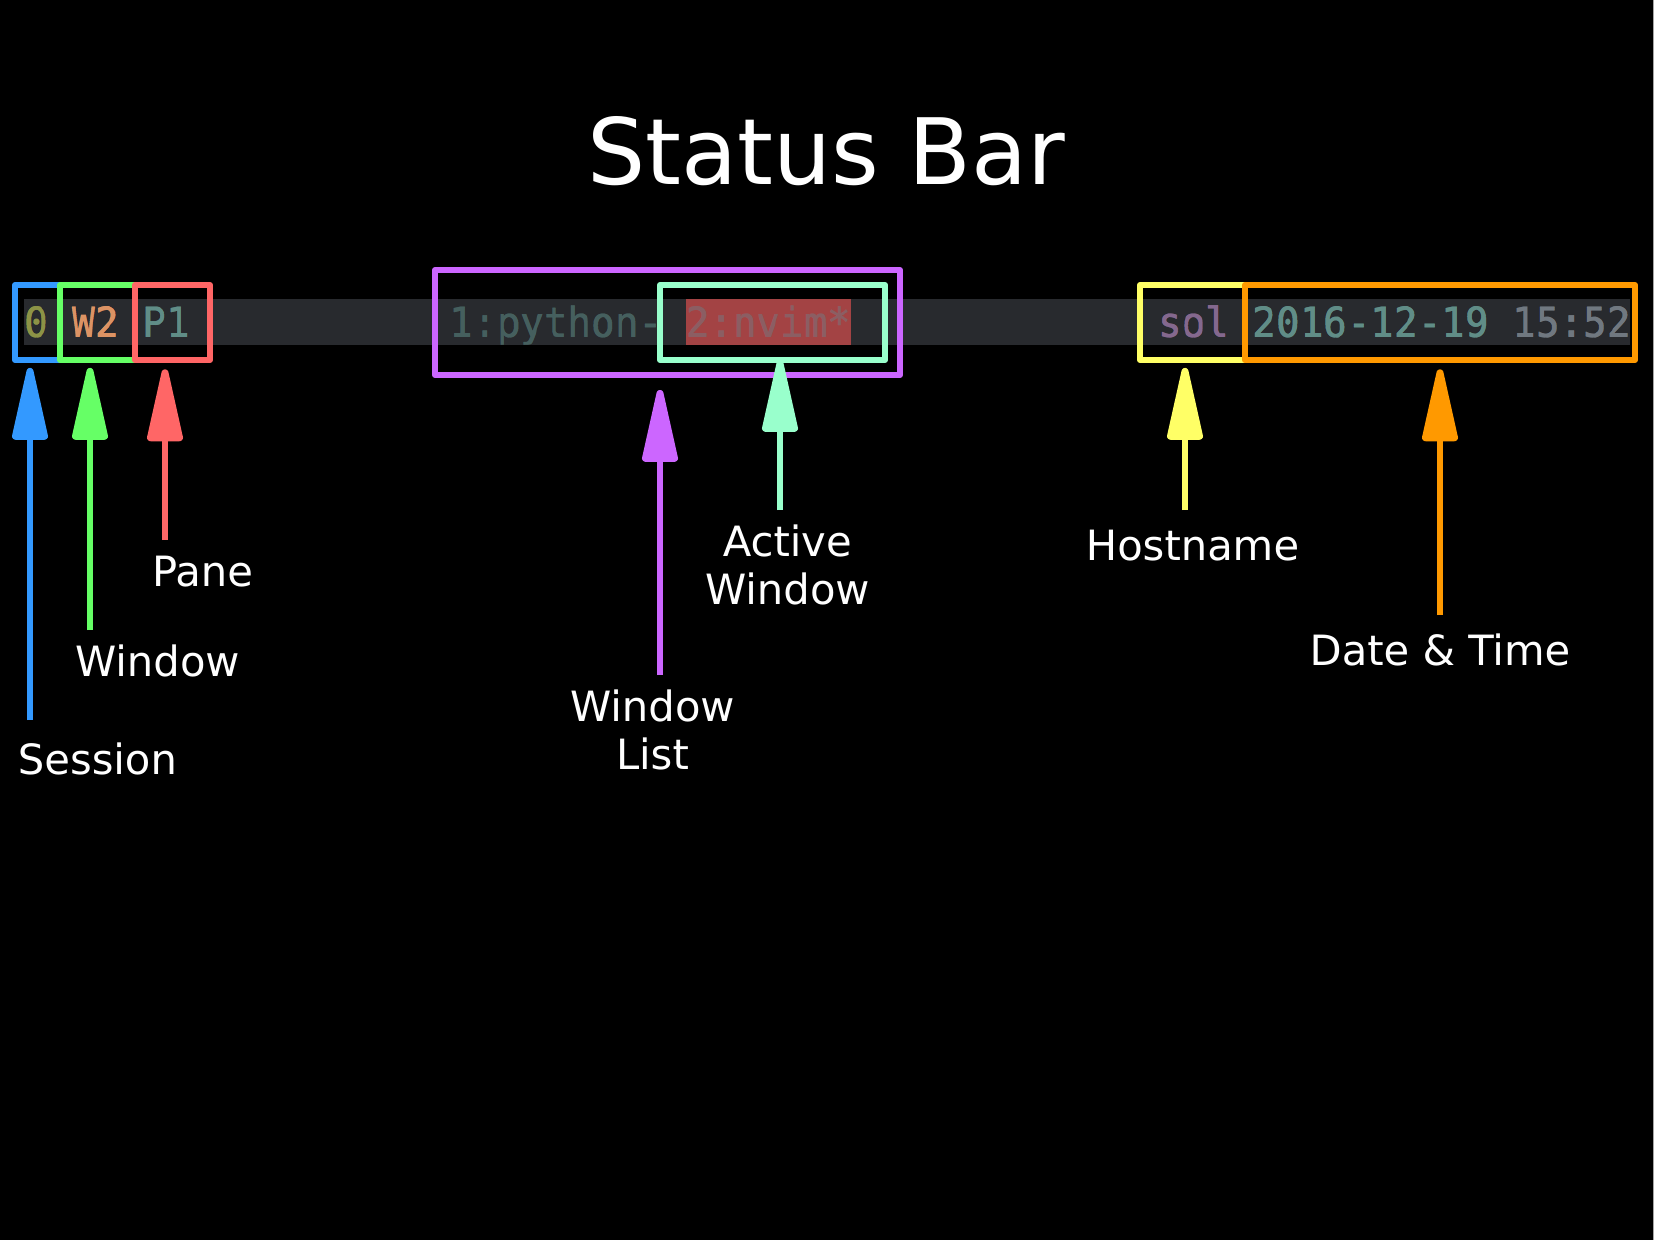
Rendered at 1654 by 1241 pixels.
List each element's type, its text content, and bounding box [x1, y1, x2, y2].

text_box Window List [555, 675, 751, 787]
picture [1143, 299, 1242, 345]
picture [888, 299, 897, 345]
text_box Session [0, 728, 196, 841]
picture [438, 299, 657, 345]
text_box Active Window [690, 510, 886, 622]
text_box Pane [135, 540, 271, 607]
text_box Hostname [1065, 514, 1321, 676]
picture [63, 299, 132, 345]
picture [213, 299, 432, 345]
picture [24, 299, 57, 345]
picture [1248, 299, 1630, 345]
picture [663, 299, 882, 345]
title Status Bar [82, 49, 1571, 257]
picture [903, 299, 1137, 345]
text_box Date & Time [1290, 619, 1591, 781]
picture [138, 299, 207, 345]
text_box Window [60, 630, 256, 742]
